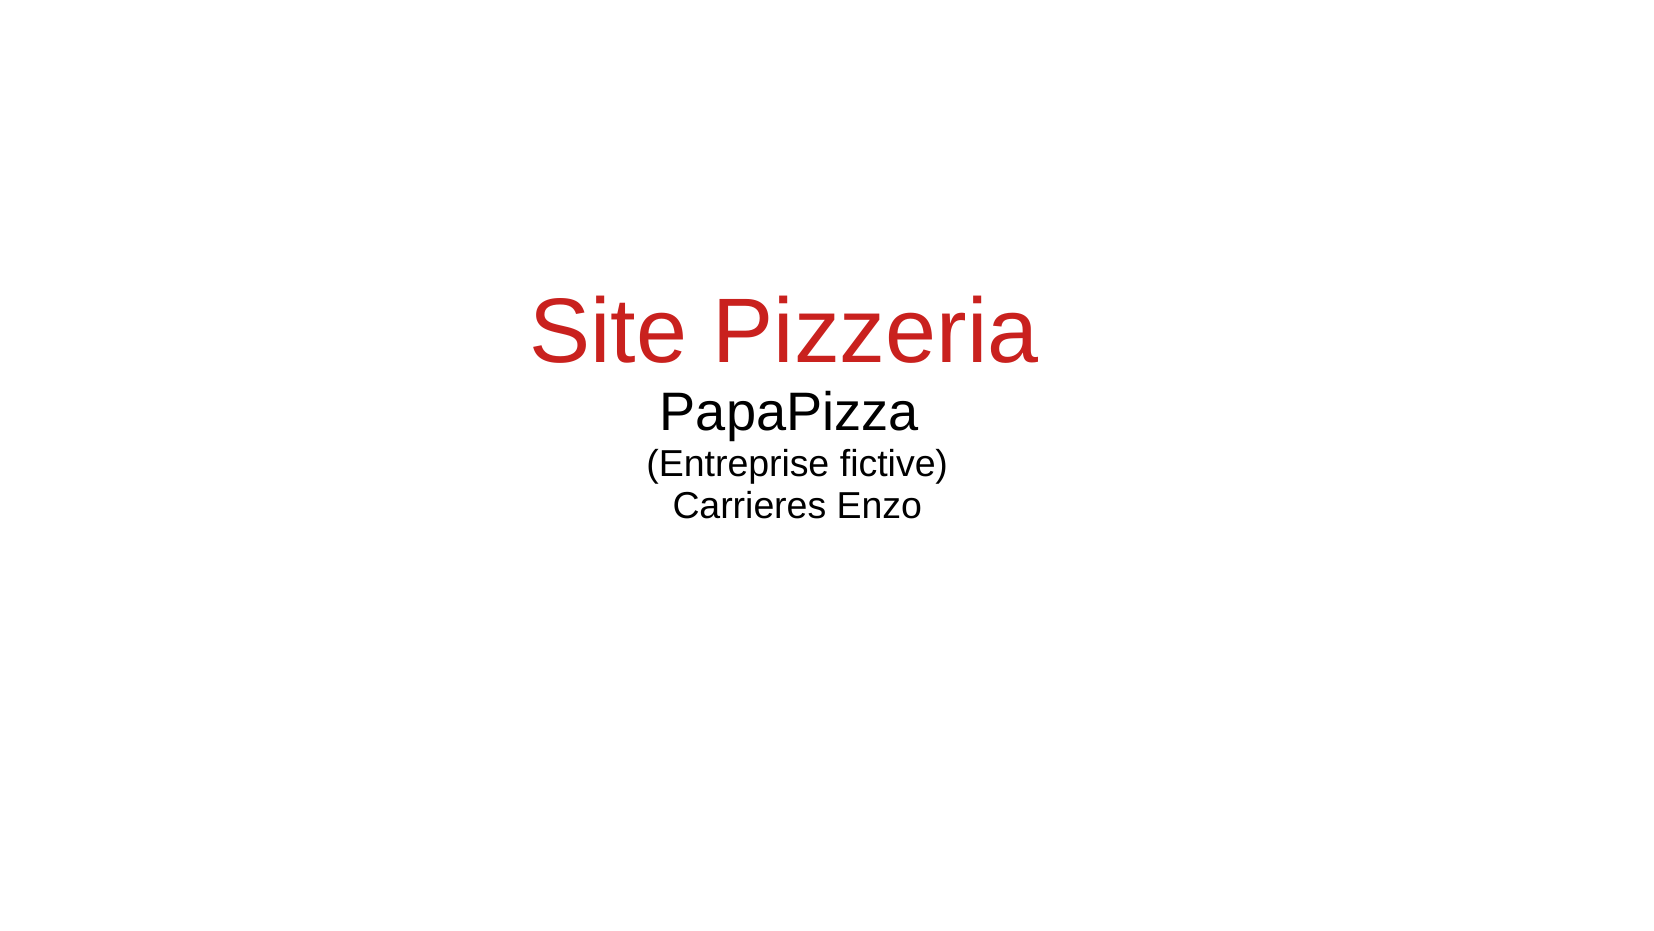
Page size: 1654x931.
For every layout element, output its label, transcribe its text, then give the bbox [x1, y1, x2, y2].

subtitle Site Pizzeria PapaPizza (Entreprise fictive) Carrieres Enzo [0, 29, 1654, 776]
